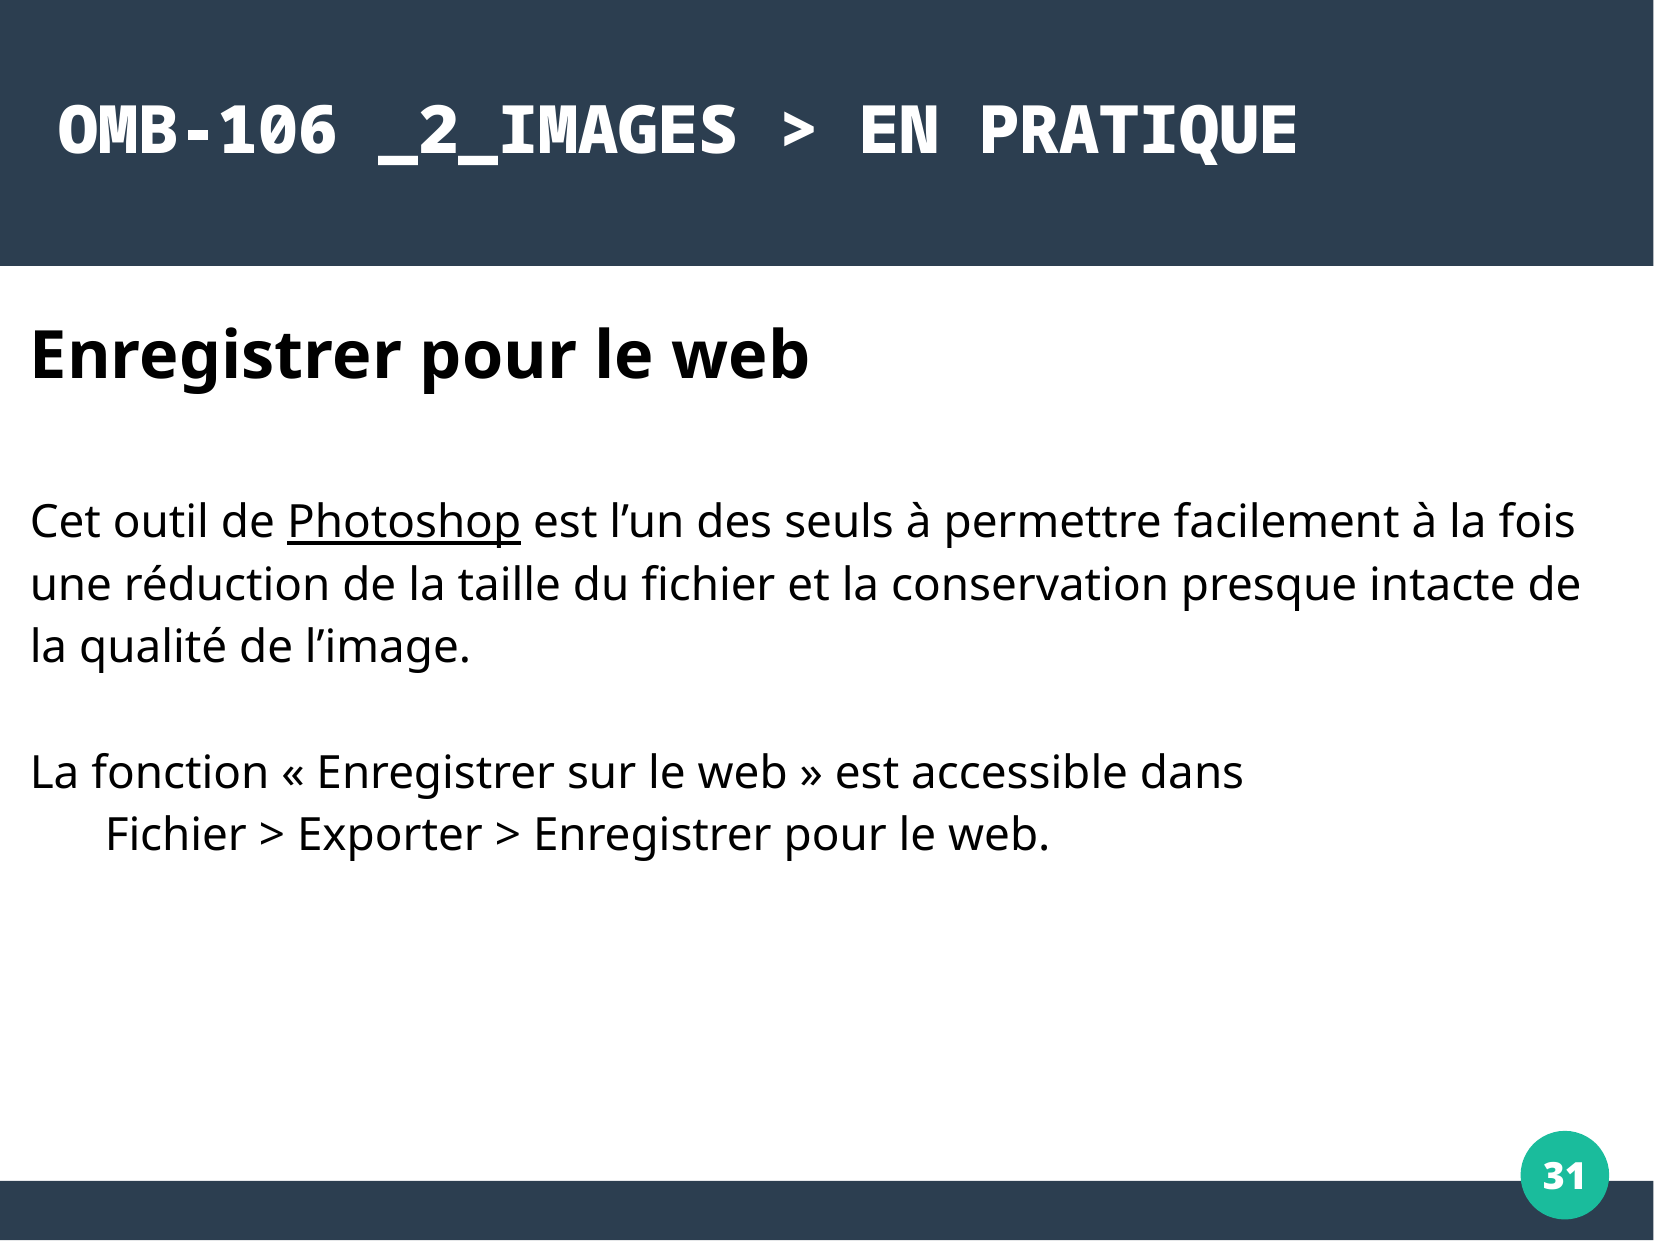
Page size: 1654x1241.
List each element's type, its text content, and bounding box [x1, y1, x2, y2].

text_box Enregistrer pour le web Cet outil de Photoshop est l’un des seuls à permettre facilement à la fois une réduction de la taille du fichier et la conservation presque intacte de la qualité de l’image. La fonction « Enregistrer sur le web » est accessible dans Fichier > Exporter > Enregistrer pour le web. [15, 300, 1621, 1142]
title OMB-106 _2_IMAGES > EN PRATIQUE [58, 49, 1595, 207]
